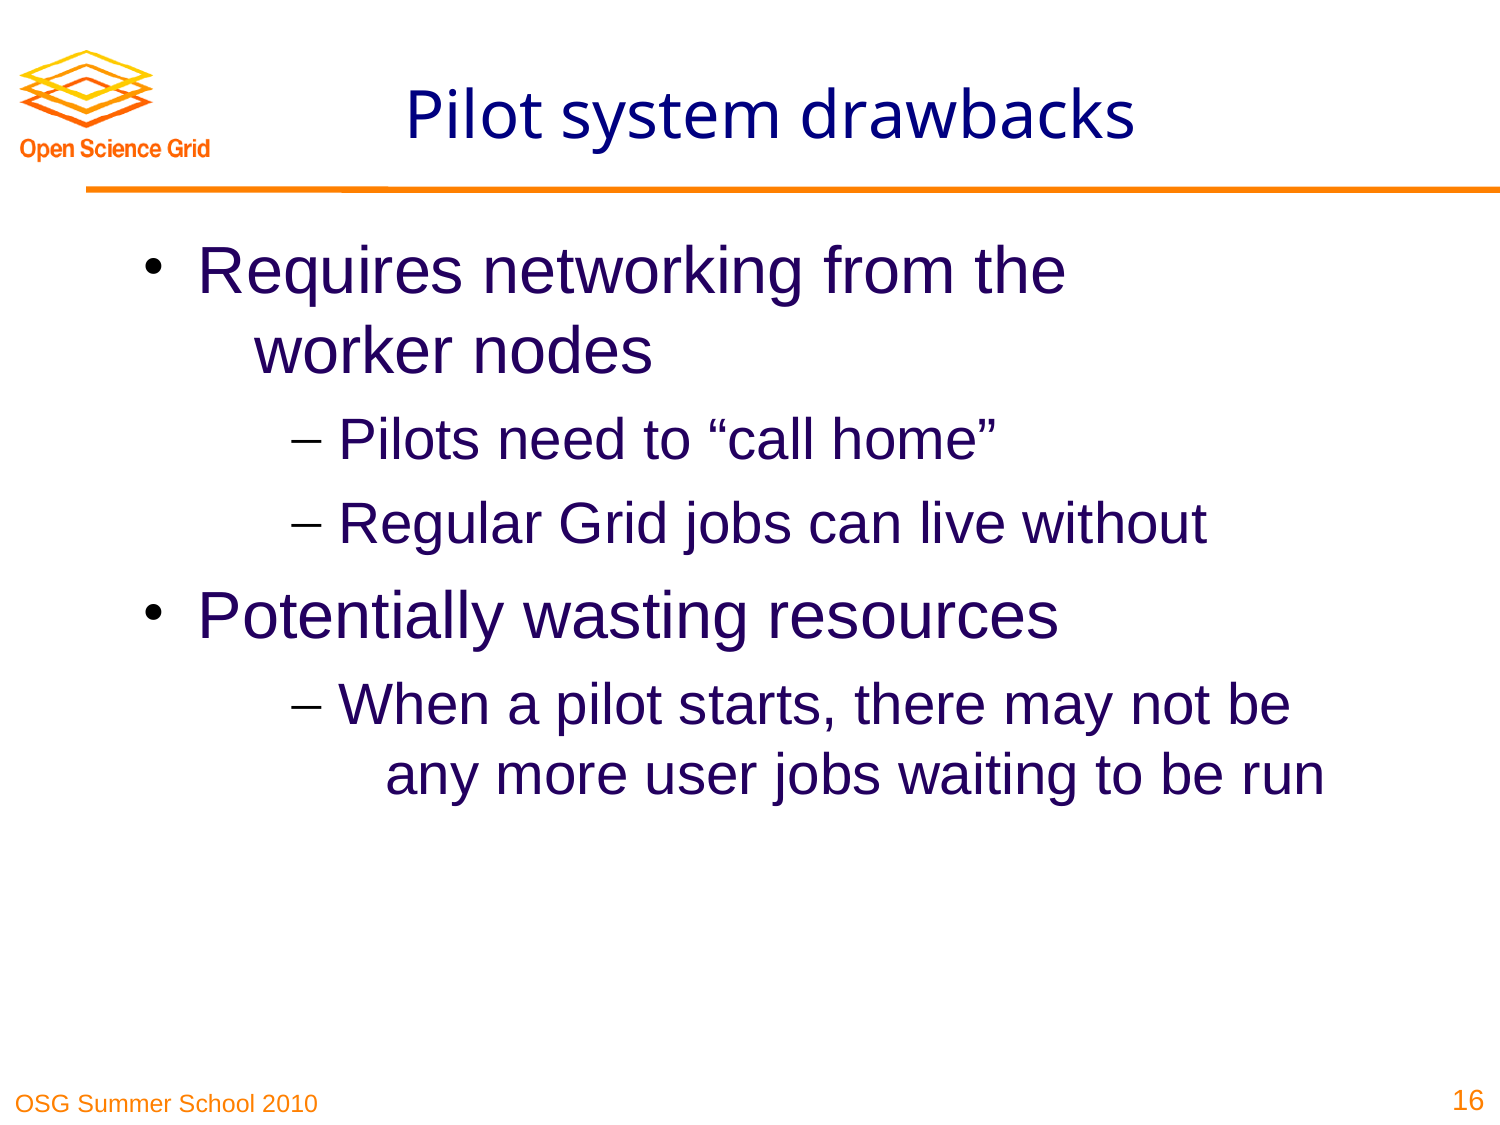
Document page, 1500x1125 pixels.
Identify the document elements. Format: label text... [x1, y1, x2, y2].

list Requires networking from the worker nodes Pilots need to “call home” Regular Grid jobs can live without Potentially wasting resources When a pilot starts, there may not be any more user jobs waiting to be run [127, 218, 1402, 962]
picture [0, 27, 201, 179]
title Pilot system drawbacks [201, 18, 1341, 206]
